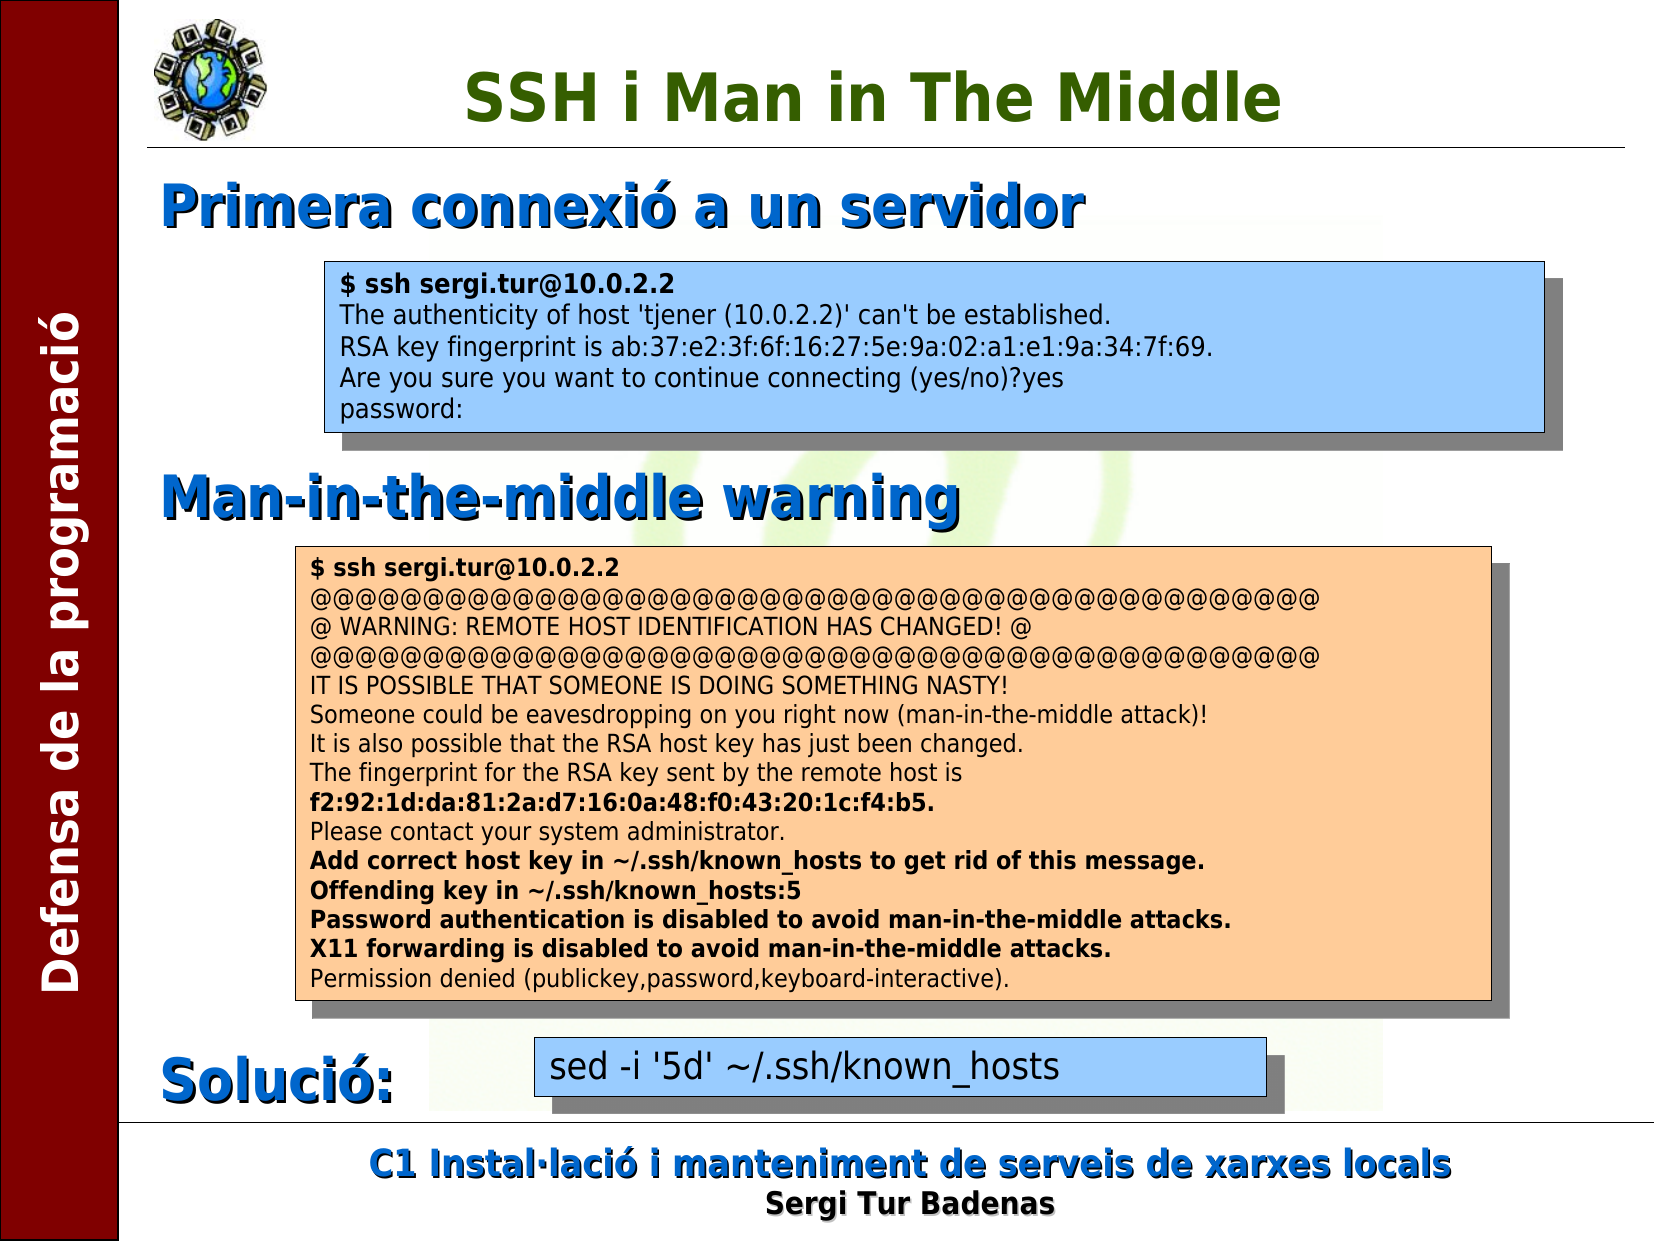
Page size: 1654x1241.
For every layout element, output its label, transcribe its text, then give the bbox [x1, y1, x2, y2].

picture [154, 19, 268, 49]
text_box sed -i '5d' ~/.ssh/known_hosts [534, 1037, 1267, 1097]
list Primera connexió a un servidor Man-in-the-middle warning Solució: [141, 172, 1630, 1115]
text_box $ ssh sergi.tur@10.0.2.2 The authenticity of host 'tjener (10.0.2.2)' can't be established. RSA key fingerprint is ab:37:e2:3f:6f:16:27:5e:9a:02:a1:e1:9a:34:7f:69. Are you sure you want to continue connecting (yes/no)?yes password: [324, 261, 1545, 433]
title SSH i Man in The Middle [129, 49, 1619, 148]
text_box $ ssh sergi.tur@10.0.2.2 @@@@@@@@@@@@@@@@@@@@@@@@@@@@@@@@@@@@@@@@@@@@@ @ WARNING: REMOTE HOST IDENTIFICATION HAS CHANGED! @ @@@@@@@@@@@@@@@@@@@@@@@@@@@@@@@@@@@@@@@@@@@@@ IT IS POSSIBLE THAT SOMEONE IS DOING SOMETHING NASTY! Someone could be eavesdropping on you right now (man-in-the-middle attack)! It is also possible that the RSA host key has just been changed. The fingerprint for the RSA key sent by the remote host is f2:92:1d:da:81:2a:d7:16:0a:48:f0:43:20:1c:f4:b5. Please contact your system administrator. Add correct host key in ~/.ssh/known_hosts to get rid of this message. Offending key in ~/.ssh/known_hosts:5 Password authentication is disabled to avoid man-in-the-middle attacks. X11 forwarding is disabled to avoid man-in-the-middle attacks. Permission denied (publickey,password,keyboard-interactive). [295, 546, 1492, 1001]
